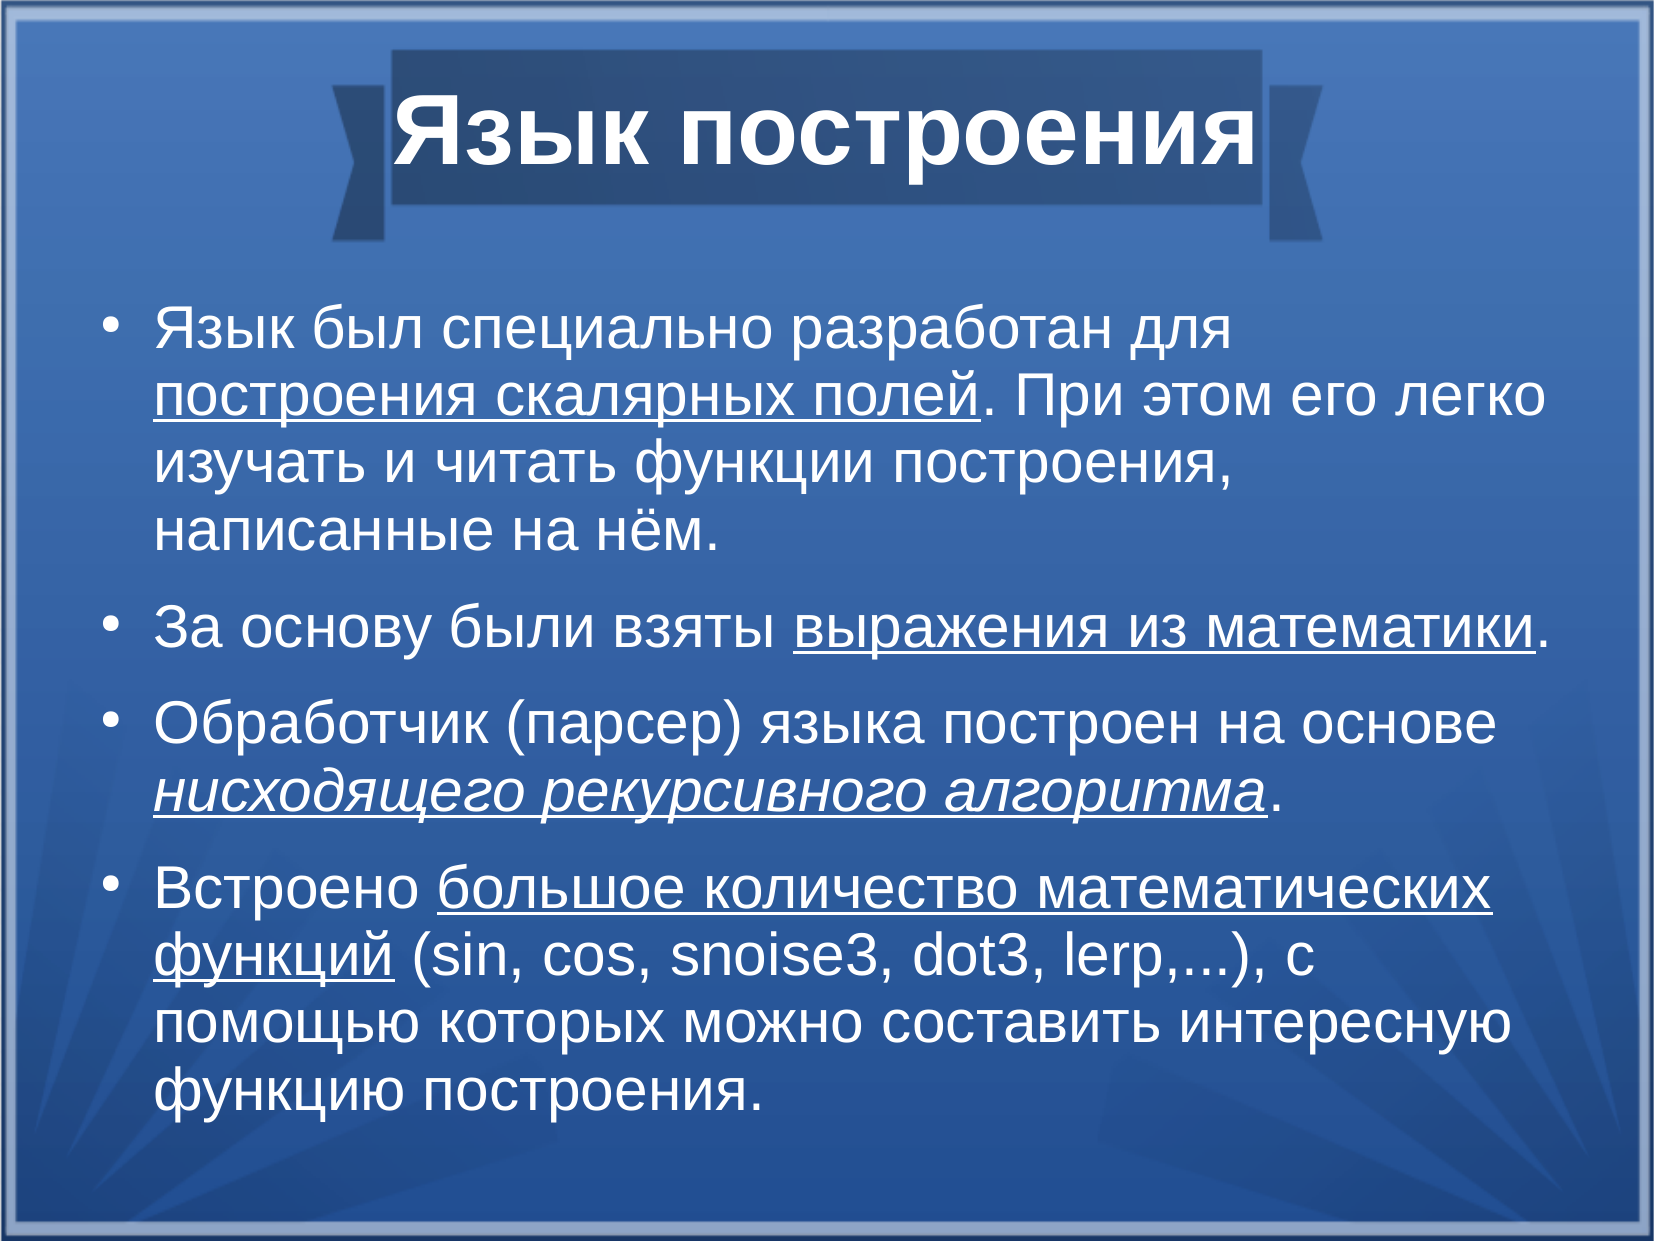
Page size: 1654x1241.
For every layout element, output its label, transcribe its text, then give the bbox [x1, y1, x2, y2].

list Язык был специально разработан для построения скалярных полей. При этом его легко изучать и читать функции построения, написанные на нём. За основу были взяты выражения из математики. Обработчик (парсер) языка построен на основе нисходящего рекурсивного алгоритма. Встроено большое количество математических функций (sin, cos, snoise3, dot3, lerp,...), с помощью которых можно составить интересную функцию построения. [82, 290, 1571, 1124]
title Язык построения [389, 49, 1264, 205]
picture [0, 0, 1654, 1241]
